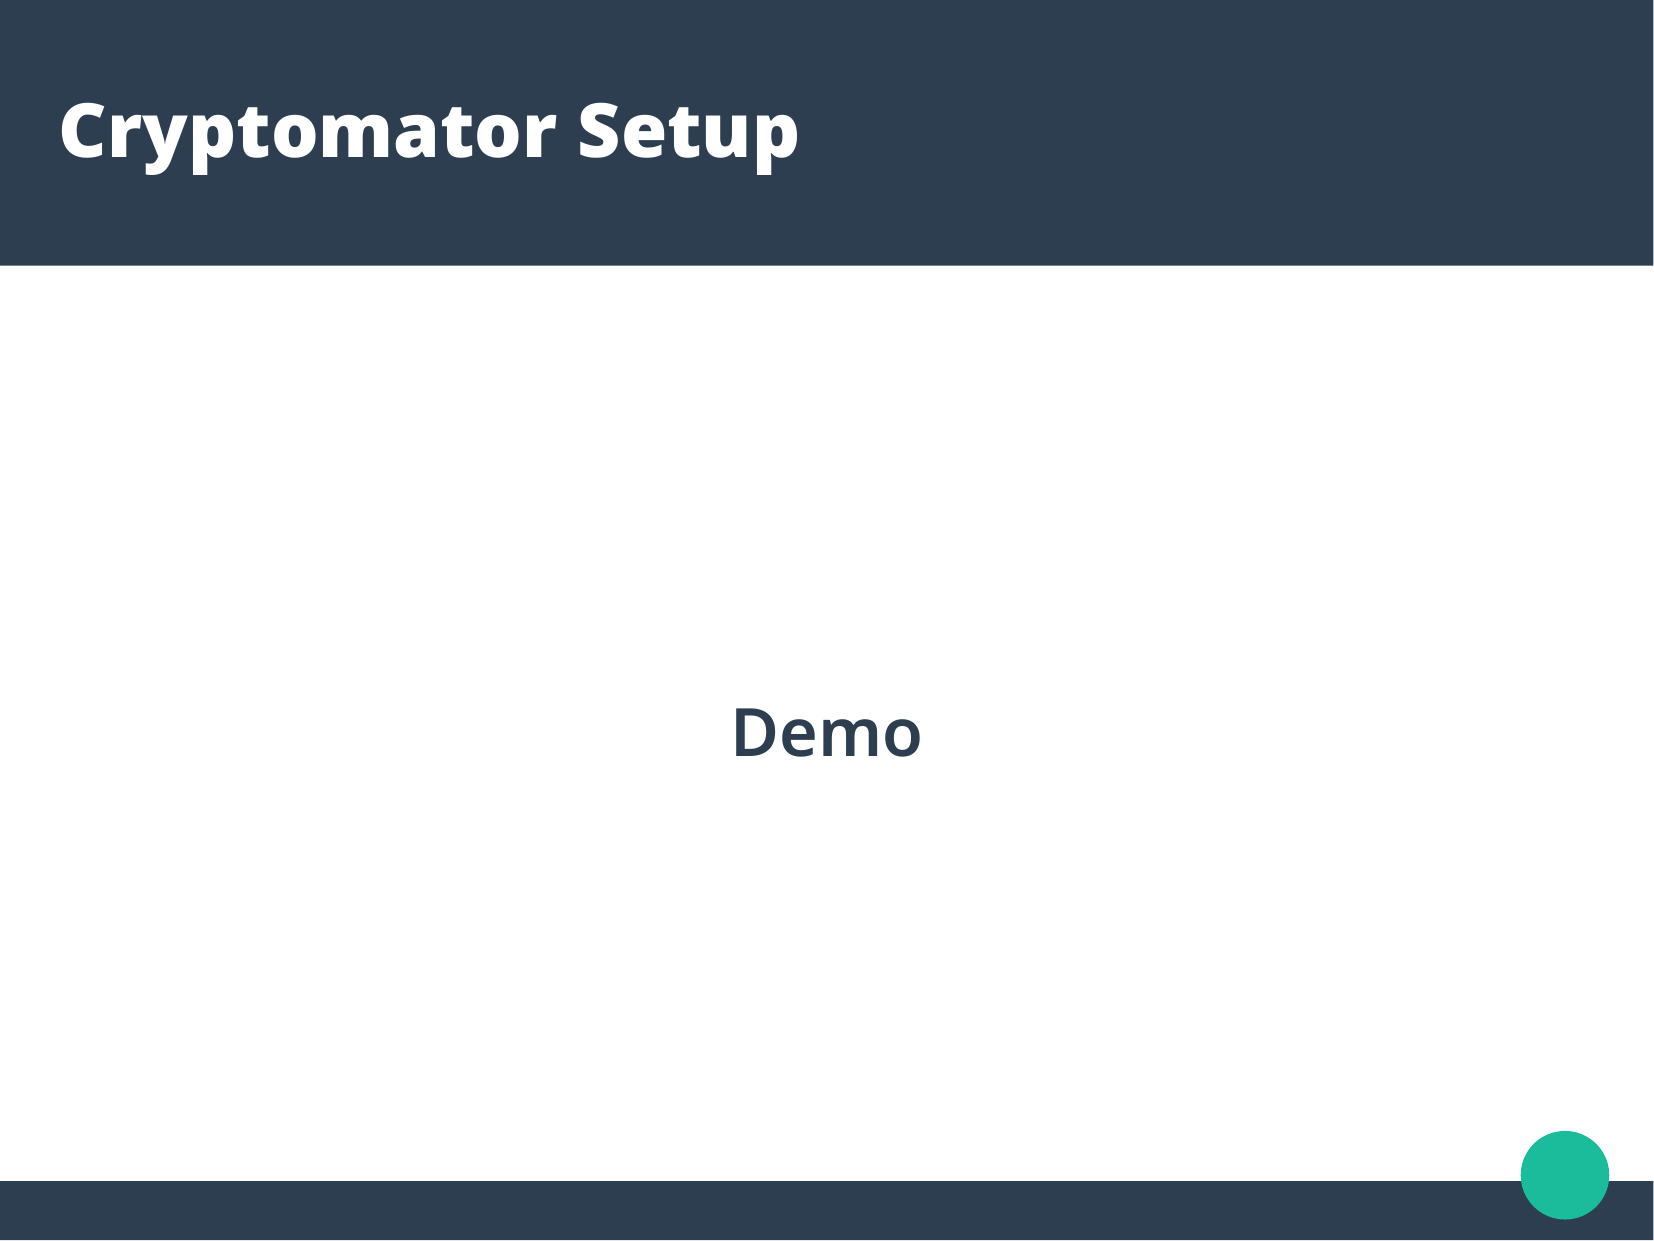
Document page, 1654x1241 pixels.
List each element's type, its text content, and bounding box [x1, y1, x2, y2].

title Cryptomator Setup [59, 49, 1595, 207]
list Demo [59, 324, 1595, 1152]
